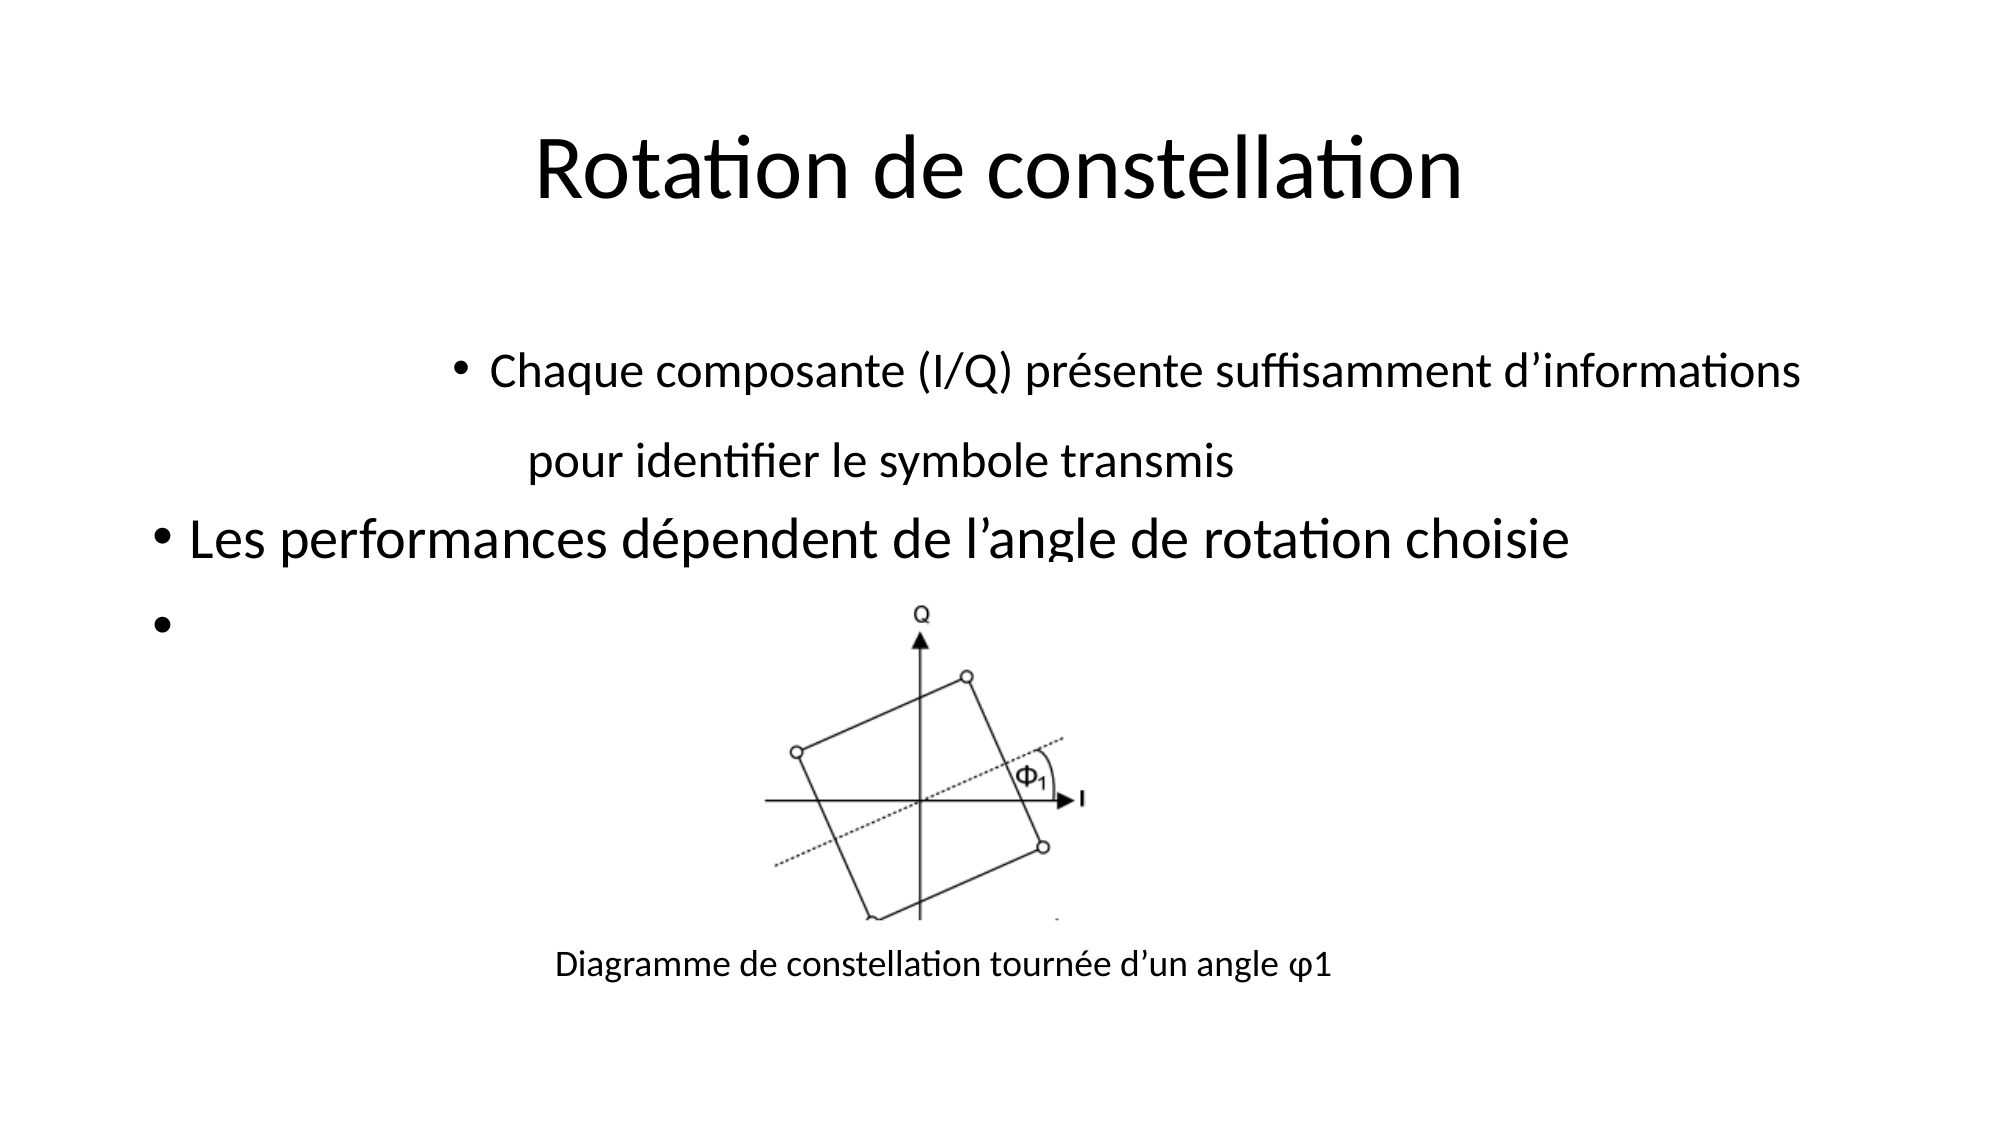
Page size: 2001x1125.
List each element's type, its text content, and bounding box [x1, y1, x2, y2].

title Rotation de constellation [137, 59, 1863, 278]
picture [734, 562, 1109, 922]
list Chaque composante (I/Q) présente suffisamment d’informations pour identifier le symbole transmis Les performances dépendent de l’angle de rotation choisie [137, 299, 1863, 1014]
text_box Diagramme de constellation tournée d’un angle φ1 [540, 931, 1362, 993]
